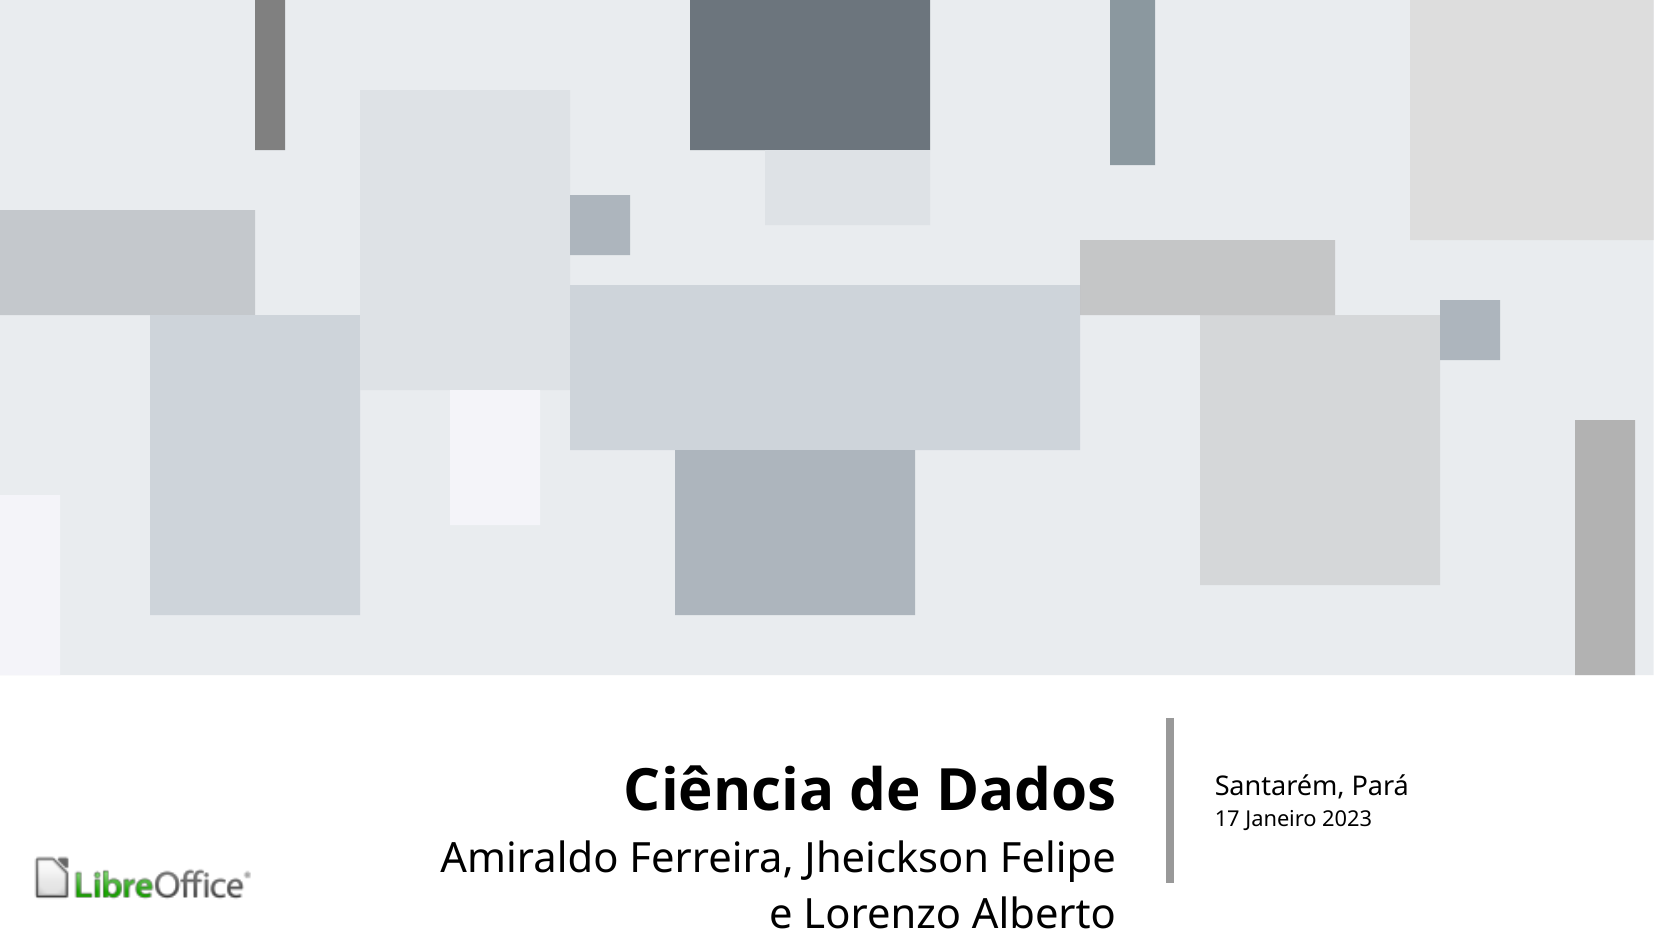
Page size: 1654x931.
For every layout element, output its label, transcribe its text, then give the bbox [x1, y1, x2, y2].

text_box Ciência de Dados Amiraldo Ferreira, Jheickson Felipe e Lorenzo Alberto [413, 740, 1131, 931]
text_box Santarém, Pará 17 Janeiro 2023 [1200, 759, 1591, 841]
picture [30, 852, 256, 903]
